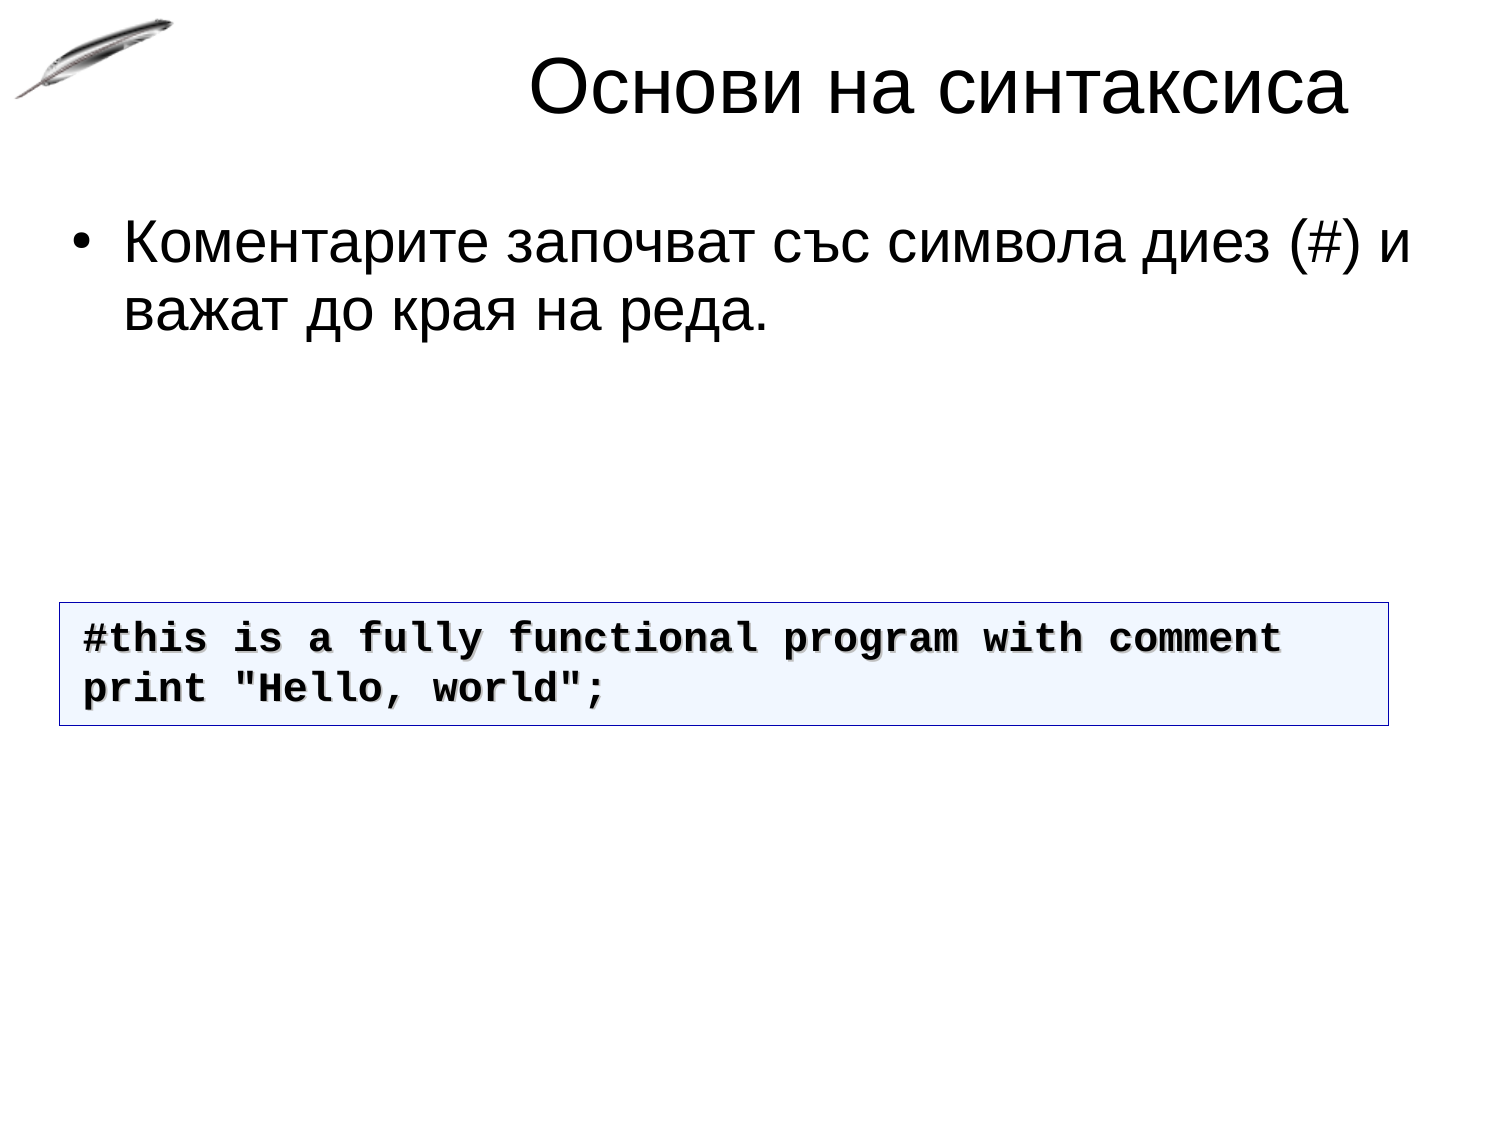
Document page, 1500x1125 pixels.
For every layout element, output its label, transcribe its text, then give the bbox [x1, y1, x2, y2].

title Основи на синтаксиса [419, 0, 1459, 176]
picture [11, 17, 179, 101]
text_box #this is a fully functional program with comment print "Hello, world"; [59, 602, 1388, 726]
list Коментарите започват със символа диез (#) и важат до края на реда. [53, 207, 1447, 1084]
